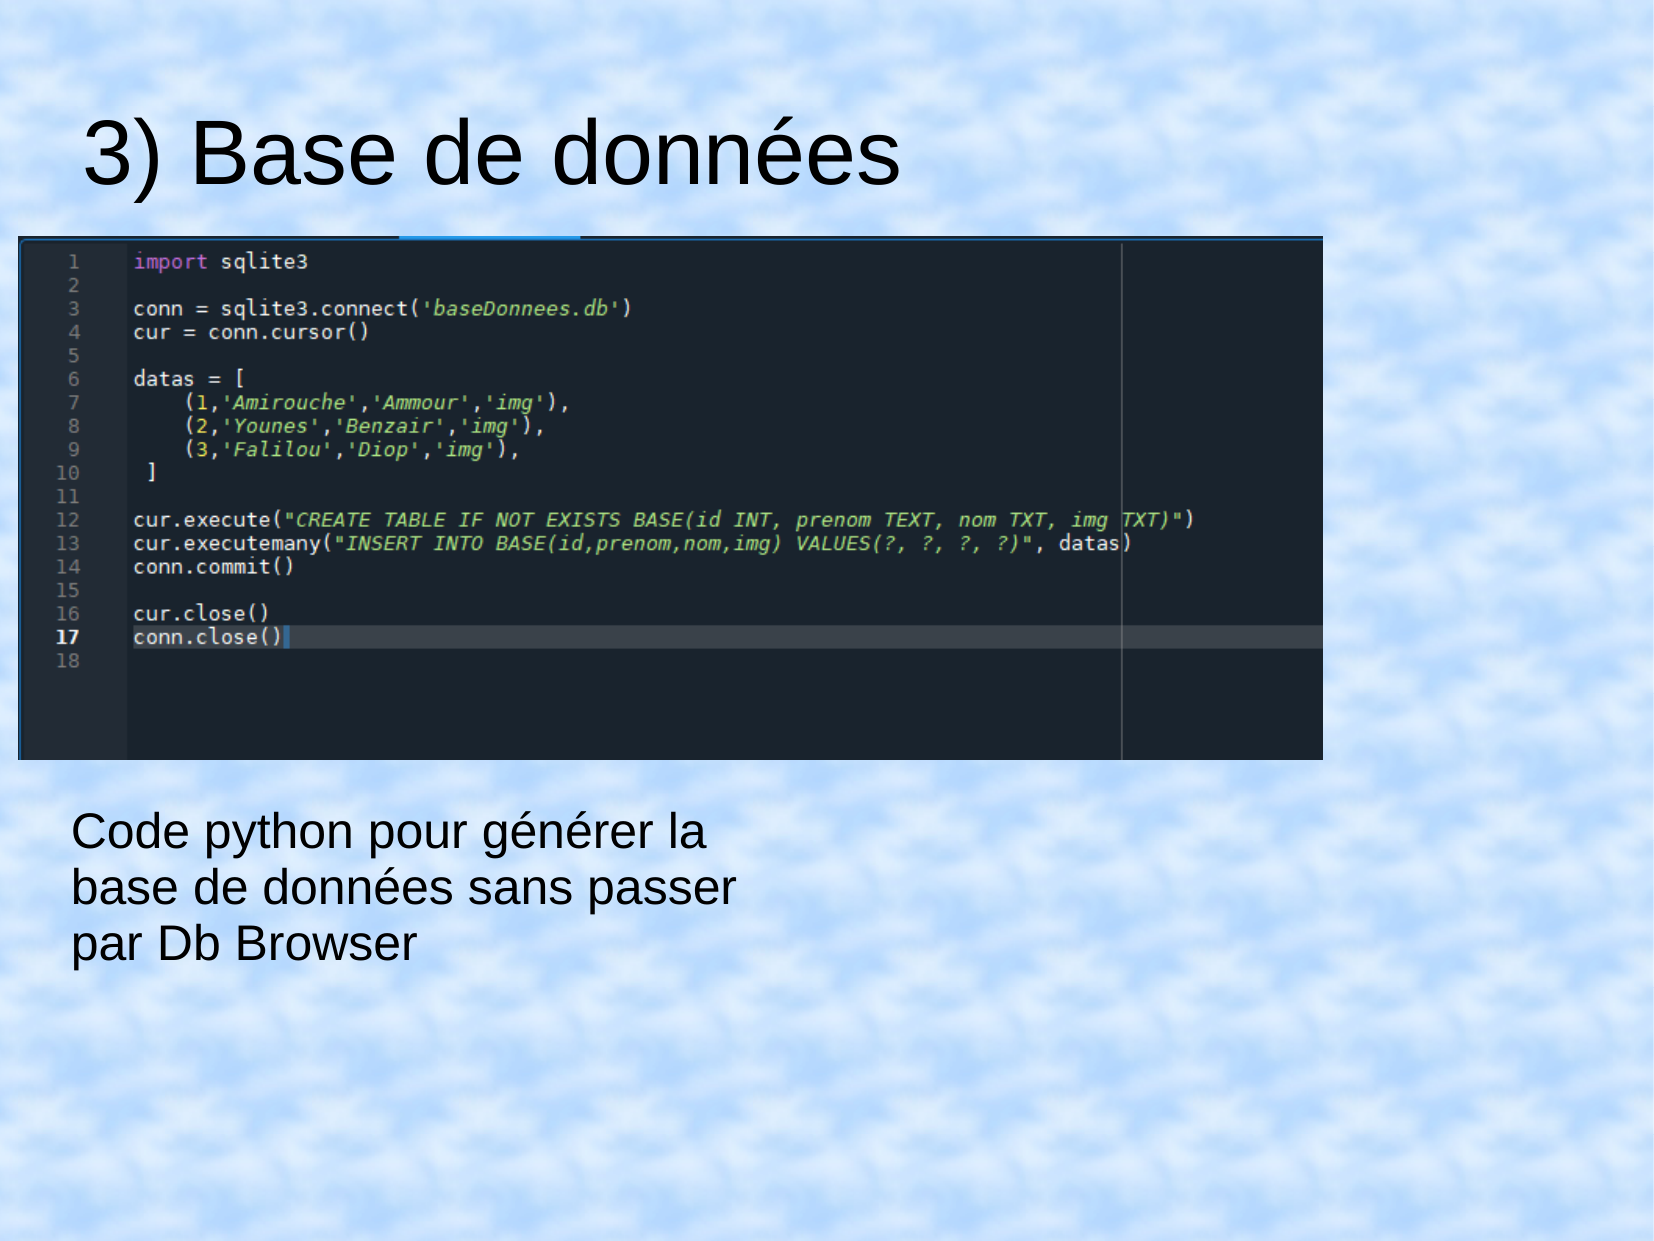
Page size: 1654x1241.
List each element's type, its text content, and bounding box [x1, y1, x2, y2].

text_box Code python pour générer la base de données sans passer par Db Browser [70, 803, 802, 971]
title 3) Base de données [82, 49, 1571, 257]
picture [0, 0, 1654, 1241]
